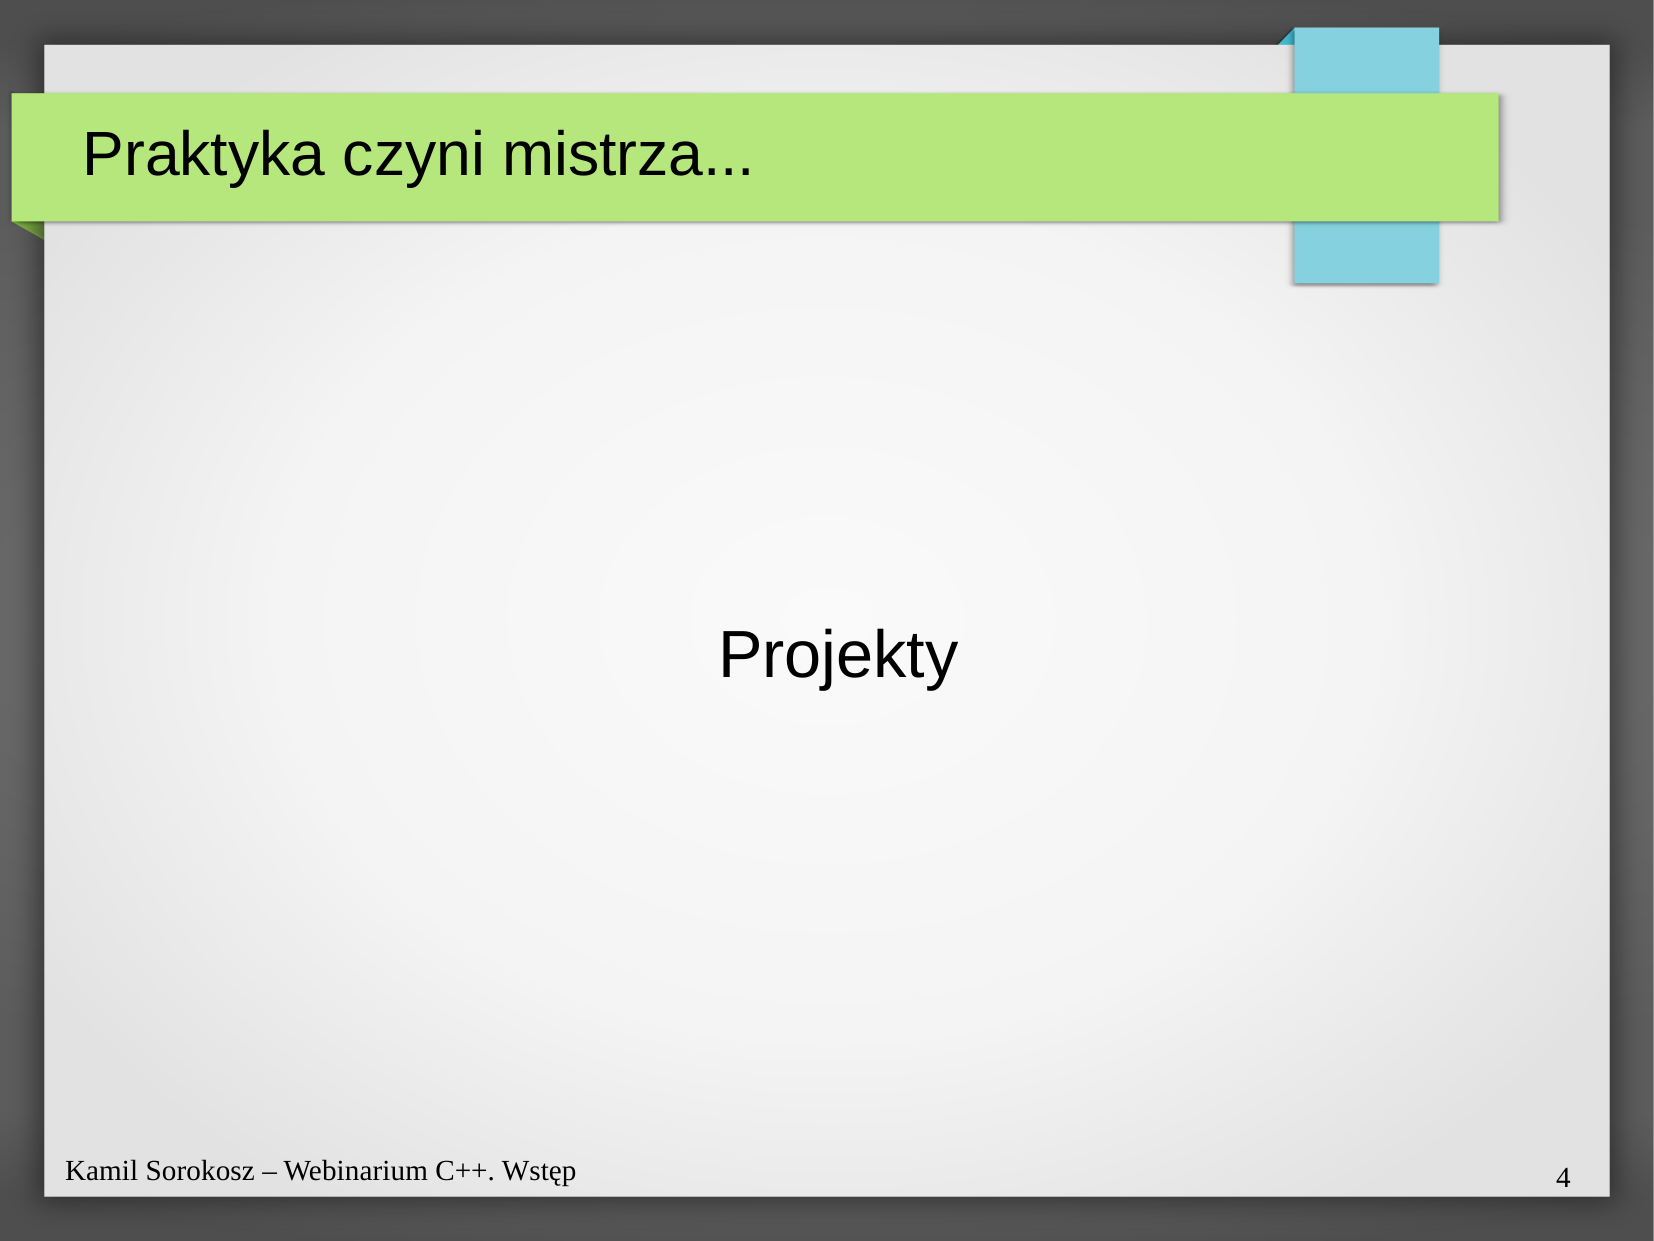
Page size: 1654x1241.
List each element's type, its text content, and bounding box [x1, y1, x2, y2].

title Praktyka czyni mistrza... [82, 94, 1506, 213]
subtitle Projekty [82, 295, 1571, 1015]
picture [0, 0, 1654, 1241]
